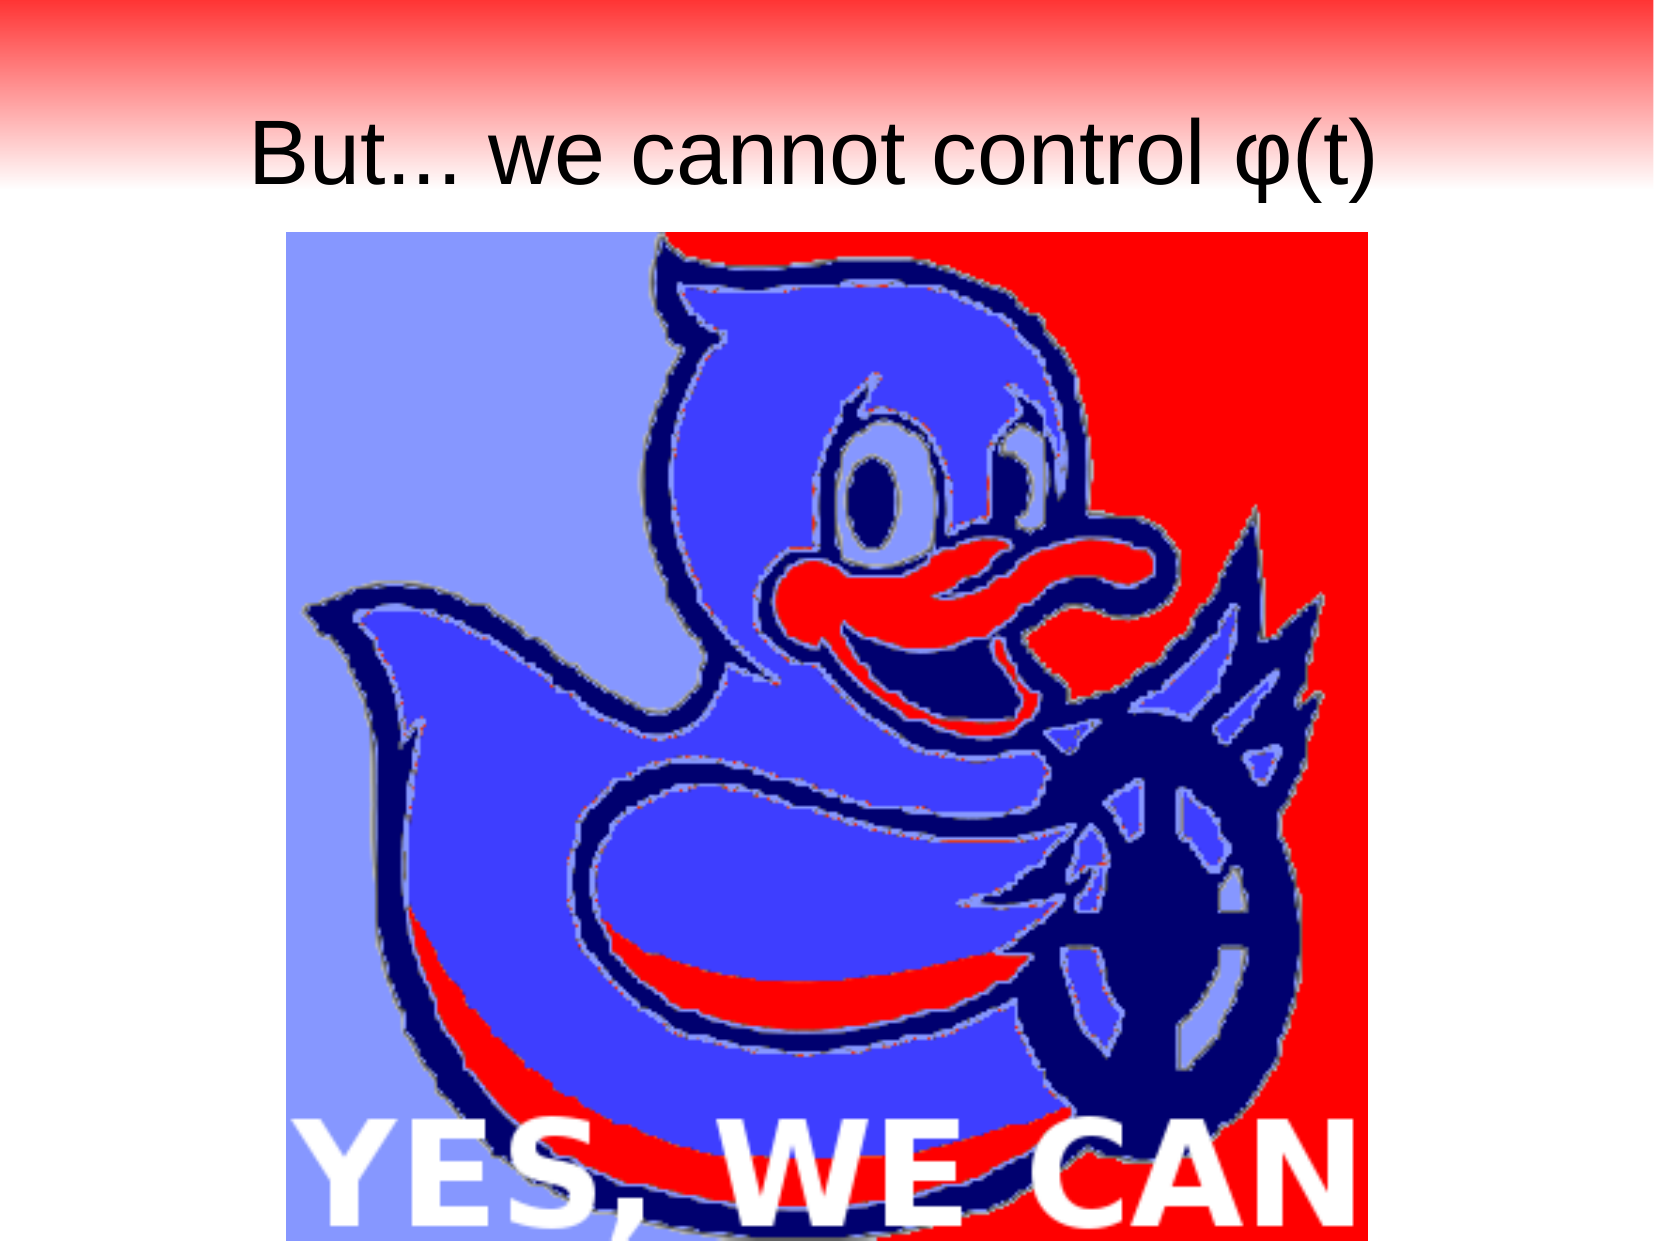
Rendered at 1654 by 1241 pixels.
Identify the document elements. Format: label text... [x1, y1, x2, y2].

picture [286, 232, 1368, 1241]
text_box [0, 0, 1654, 189]
title But... we cannot control φ(t) [82, 49, 1571, 257]
